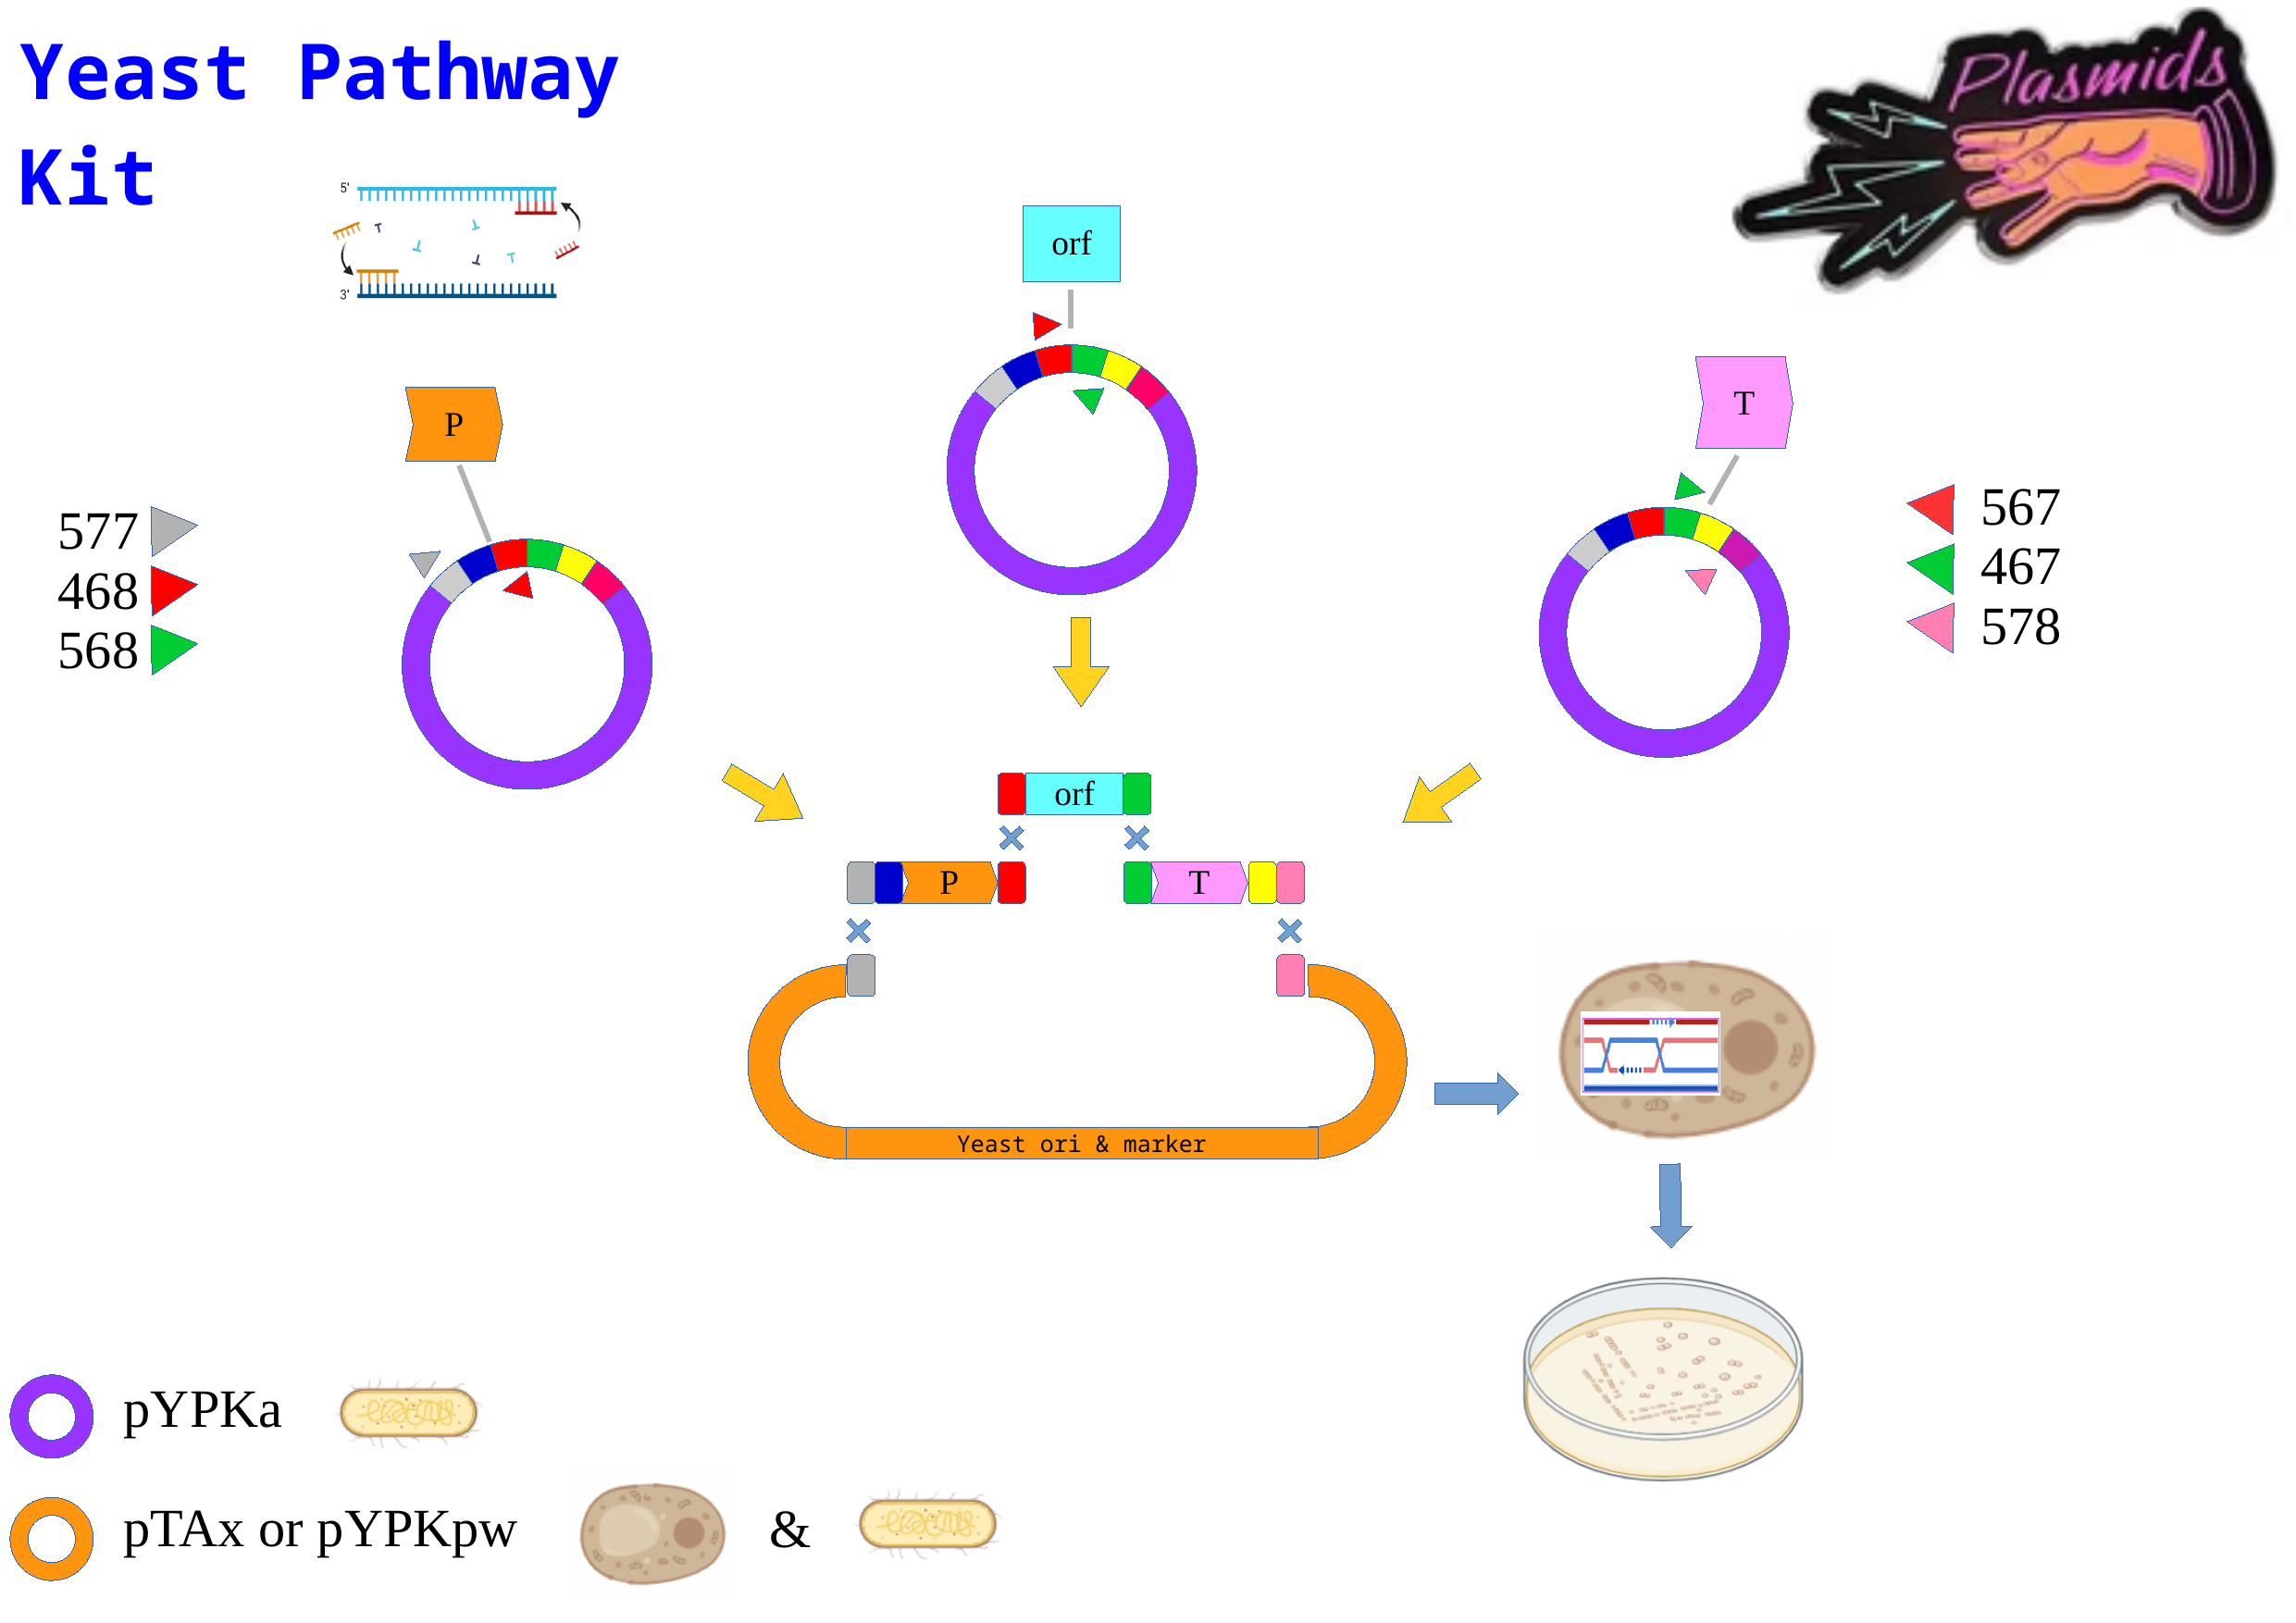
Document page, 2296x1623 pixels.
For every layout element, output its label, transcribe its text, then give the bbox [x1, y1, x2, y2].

text_box [999, 825, 1024, 850]
text_box [846, 918, 871, 943]
text_box [1402, 762, 1482, 823]
text_box [1308, 964, 1408, 1158]
text_box pYPKa pTAx or pYPKpw [110, 1372, 569, 1581]
text_box [1277, 918, 1302, 943]
text_box [1124, 825, 1149, 850]
text_box [1123, 773, 1151, 815]
text_box [722, 763, 803, 822]
text_box [183, 638, 198, 654]
picture [318, 1365, 494, 1470]
picture [568, 1469, 735, 1596]
text_box [998, 861, 1026, 904]
text_box T [1150, 861, 1248, 904]
text_box [847, 861, 903, 904]
text_box Yeast ori & marker [846, 1127, 1319, 1159]
text_box [402, 539, 652, 789]
text_box Yeast Pathway Kit [5, 10, 811, 136]
text_box [9, 1374, 93, 1458]
text_box 567 467 578 [1967, 469, 2106, 678]
text_box [1539, 507, 1790, 758]
text_box [9, 1497, 93, 1581]
text_box [1906, 543, 1955, 595]
text_box [183, 578, 198, 595]
text_box [1906, 602, 1955, 653]
text_box orf [1025, 773, 1123, 815]
text_box [998, 773, 1026, 815]
text_box P [900, 861, 998, 904]
text_box [1033, 312, 1062, 341]
picture [1442, 1233, 1859, 1512]
picture [1719, 6, 2292, 308]
text_box T [1695, 356, 1793, 449]
text_box [1248, 861, 1305, 904]
text_box [1053, 617, 1110, 707]
text_box [409, 551, 441, 578]
text_box orf [1023, 205, 1121, 282]
picture [1538, 935, 1831, 1157]
text_box & [755, 1493, 825, 1577]
picture [838, 1476, 1013, 1581]
text_box [748, 954, 875, 1159]
text_box [947, 344, 1198, 595]
text_box 577 468 568 [43, 494, 183, 703]
text_box [1276, 954, 1305, 997]
text_box [1123, 861, 1152, 904]
text_box P [405, 387, 503, 462]
text_box [1650, 1163, 1693, 1248]
text_box [1434, 1072, 1519, 1115]
text_box [1906, 484, 1955, 535]
text_box [1674, 472, 1706, 500]
text_box [183, 519, 198, 536]
picture [331, 179, 586, 304]
